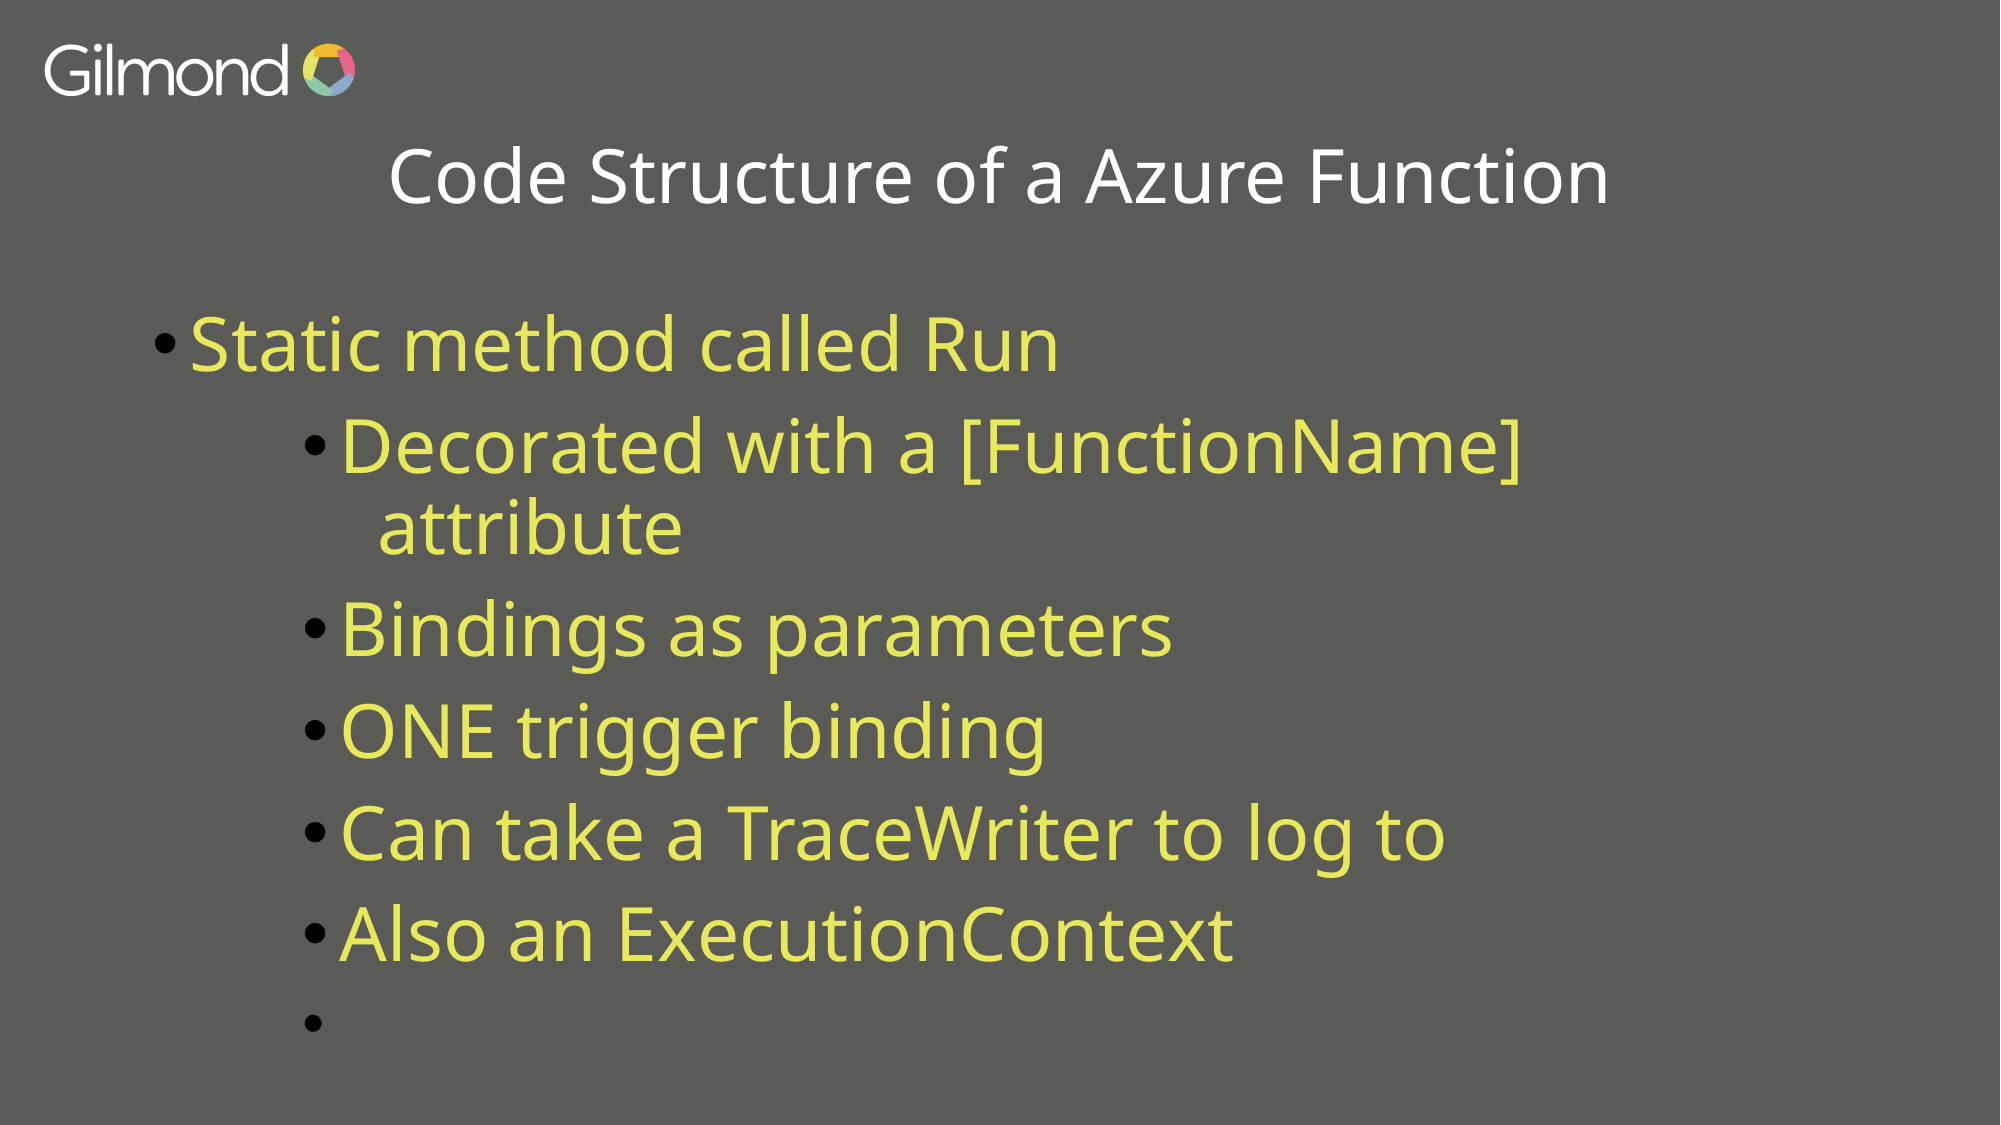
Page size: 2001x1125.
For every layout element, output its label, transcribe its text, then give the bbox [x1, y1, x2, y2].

title Code Structure of a Azure Function [137, 59, 1863, 299]
picture [0, 0, 399, 149]
text_box Static method called Run Decorated with a [FunctionName] attribute Bindings as parameters ONE trigger binding Can take a TraceWriter to log to Also an ExecutionContext [137, 299, 1863, 1030]
